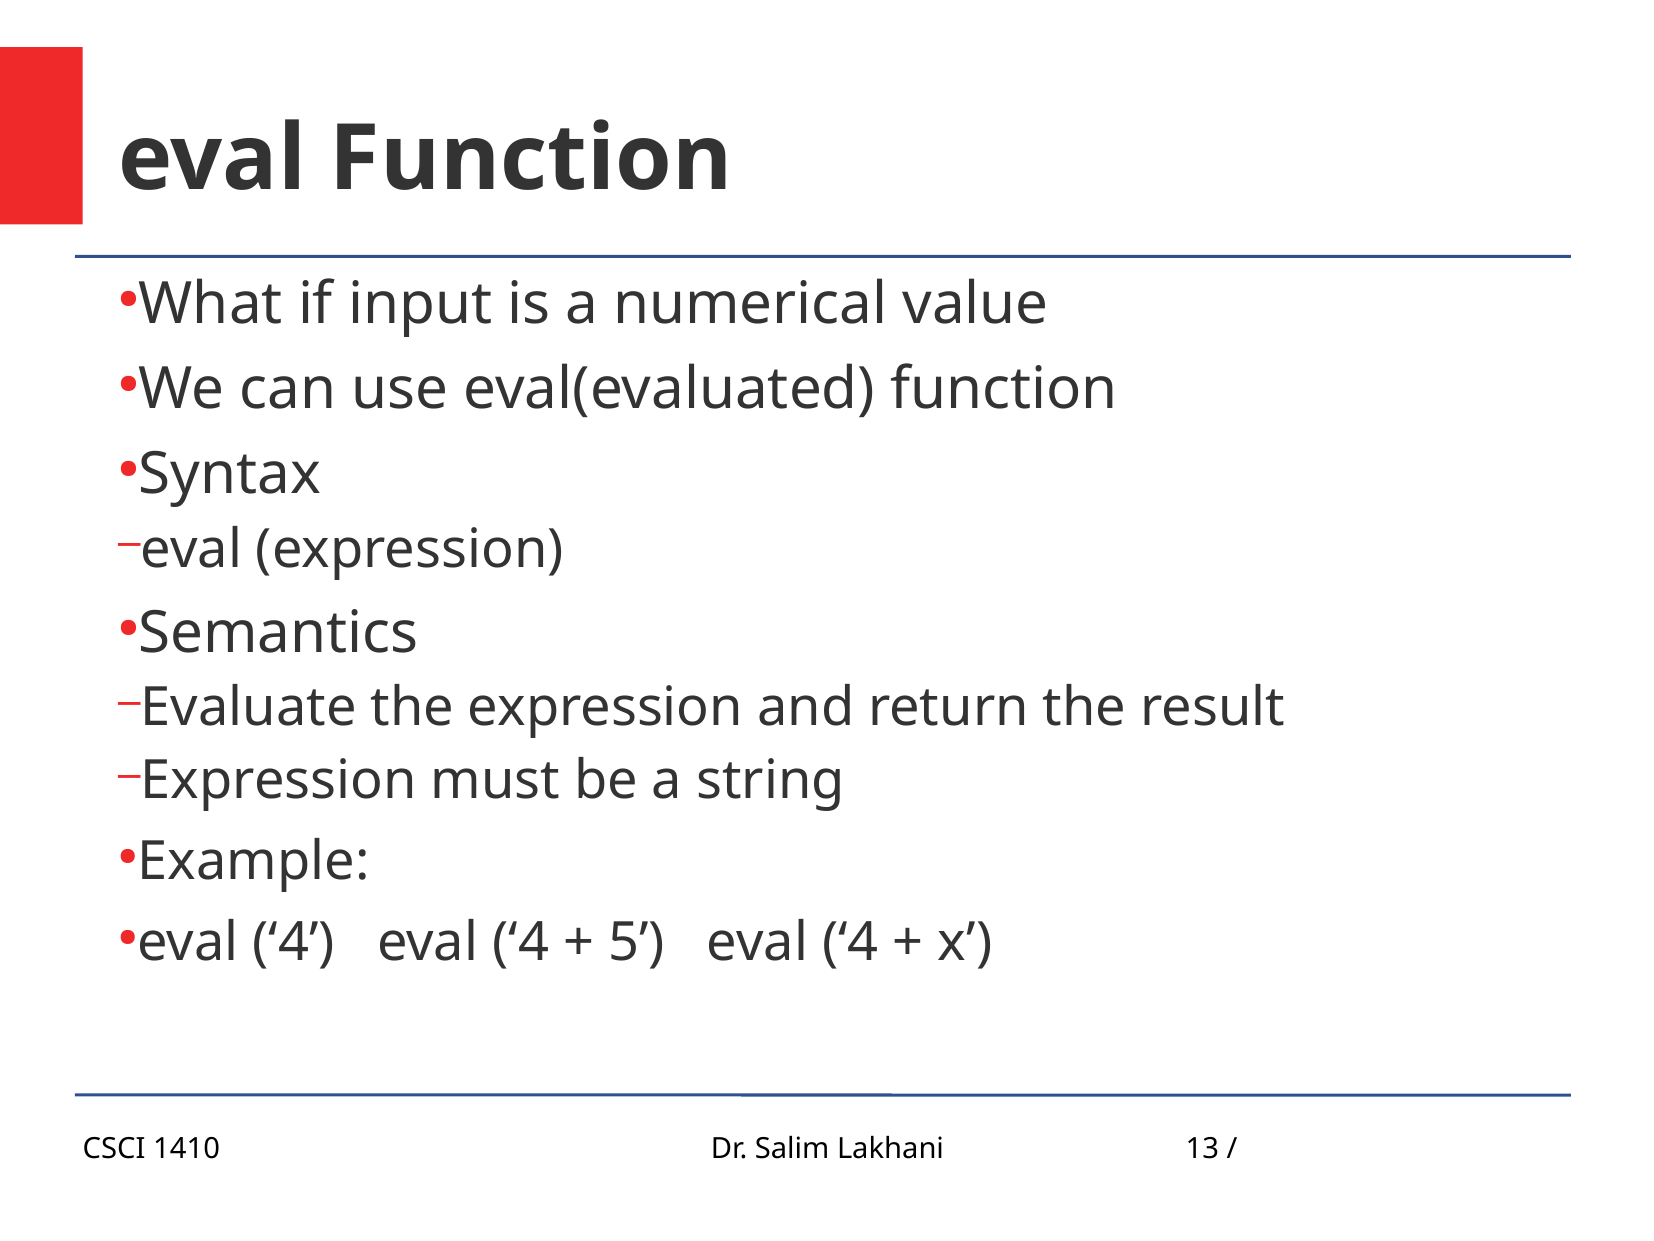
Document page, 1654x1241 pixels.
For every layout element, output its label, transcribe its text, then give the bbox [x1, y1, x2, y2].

list What if input is a numerical value We can use eval(evaluated) function Syntax eval (expression) Semantics Evaluate the expression and return the result Expression must be a string Example: eval (‘4’) eval (‘4 + 5’) eval (‘4 + x’) [118, 265, 1536, 1081]
title eval Function [118, 49, 1571, 257]
text_box CSCI 1410 [82, 1129, 468, 1216]
text_box Dr. Salim Lakhani [565, 1129, 1090, 1216]
text_box / [1185, 1129, 1571, 1216]
